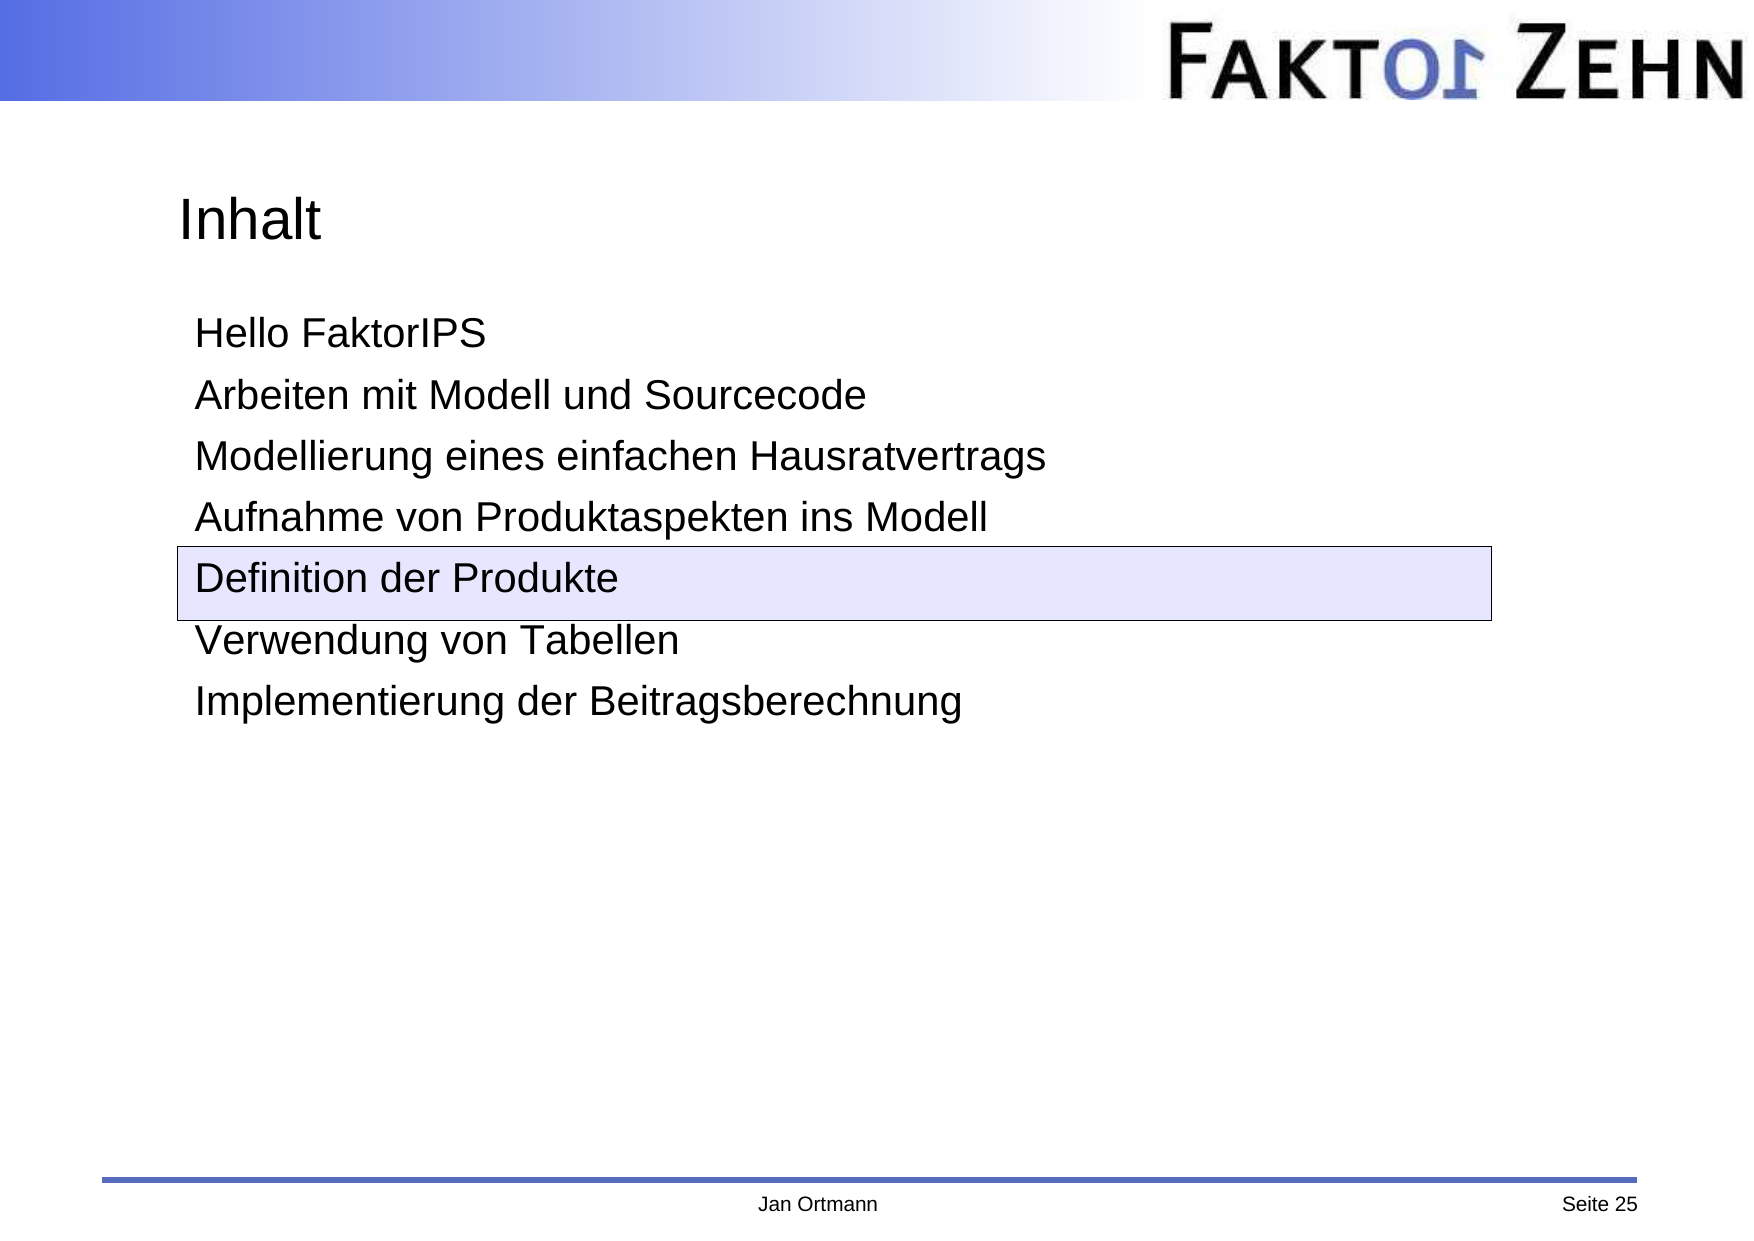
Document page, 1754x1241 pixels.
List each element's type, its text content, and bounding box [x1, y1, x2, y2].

list Hello FaktorIPS Arbeiten mit Modell und Sourcecode Modellierung eines einfachen Hausratvertrags Aufnahme von Produktaspekten ins Modell Definition der Produkte Verwendung von Tabellen Implementierung der Beitragsberechnung [176, 310, 1574, 1078]
title Inhalt [178, 142, 1576, 296]
picture [1162, 7, 1752, 100]
